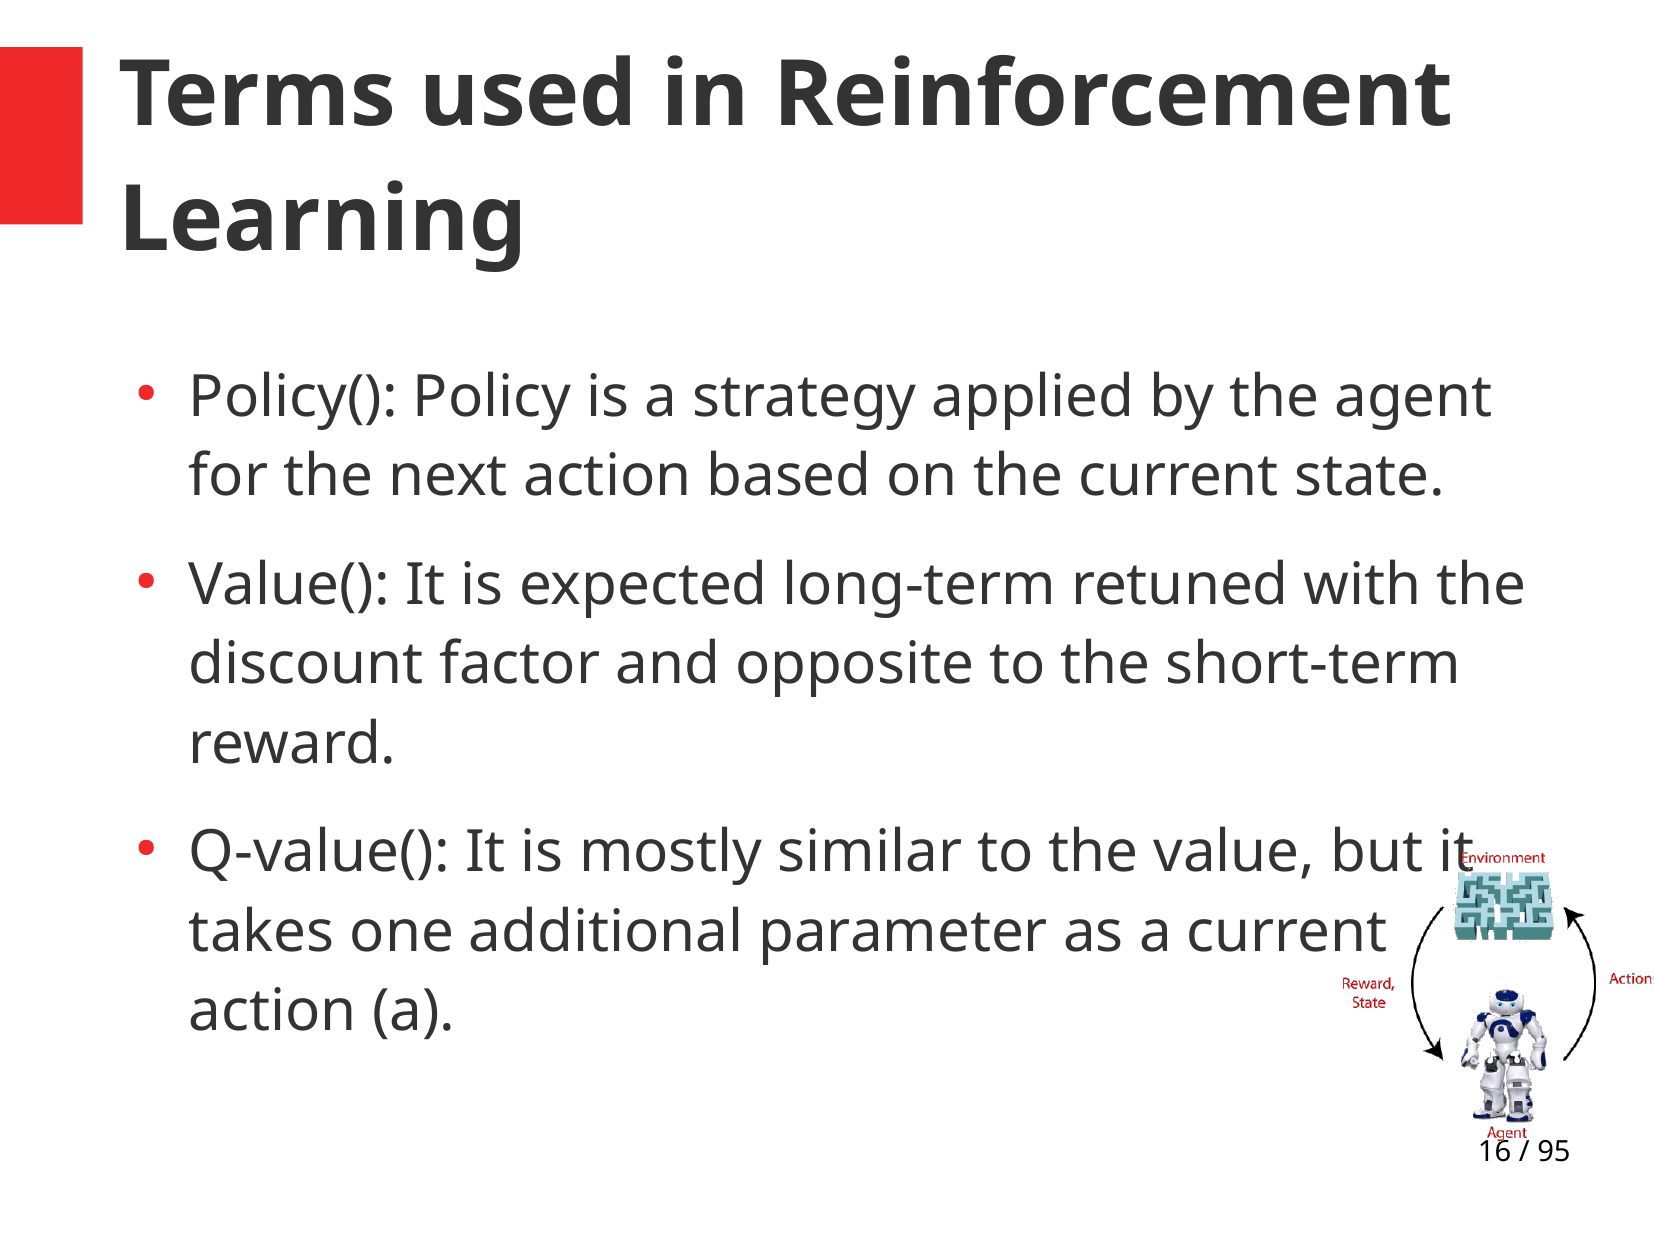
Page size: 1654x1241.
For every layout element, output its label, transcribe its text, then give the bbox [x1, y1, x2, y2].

title Terms used in Reinforcement Learning [118, 28, 1571, 278]
picture [1334, 847, 1654, 1146]
list Policy(): Policy is a strategy applied by the agent for the next action based on the current state. Value(): It is expected long-term retuned with the discount factor and opposite to the short-term reward. Q-value(): It is mostly similar to the value, but it takes one additional parameter as a current action (a). [118, 354, 1536, 1074]
